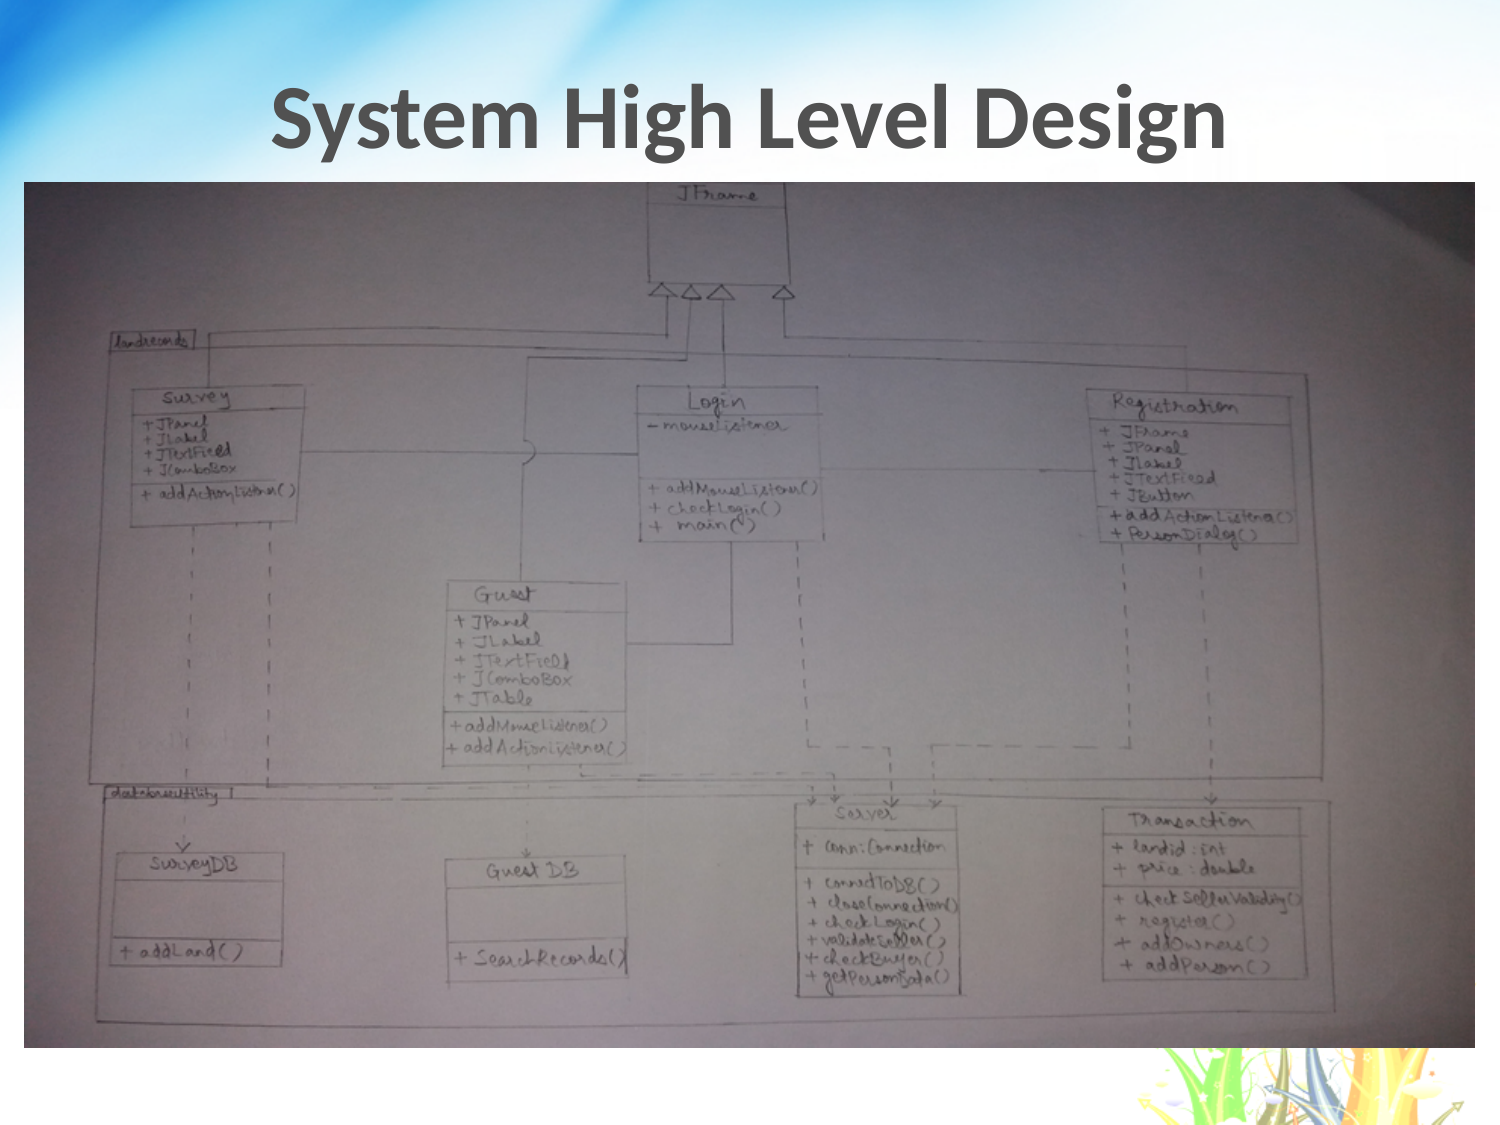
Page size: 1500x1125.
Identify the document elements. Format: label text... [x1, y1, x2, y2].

picture [0, 0, 1500, 1125]
title System High Level Design [75, 18, 1425, 182]
